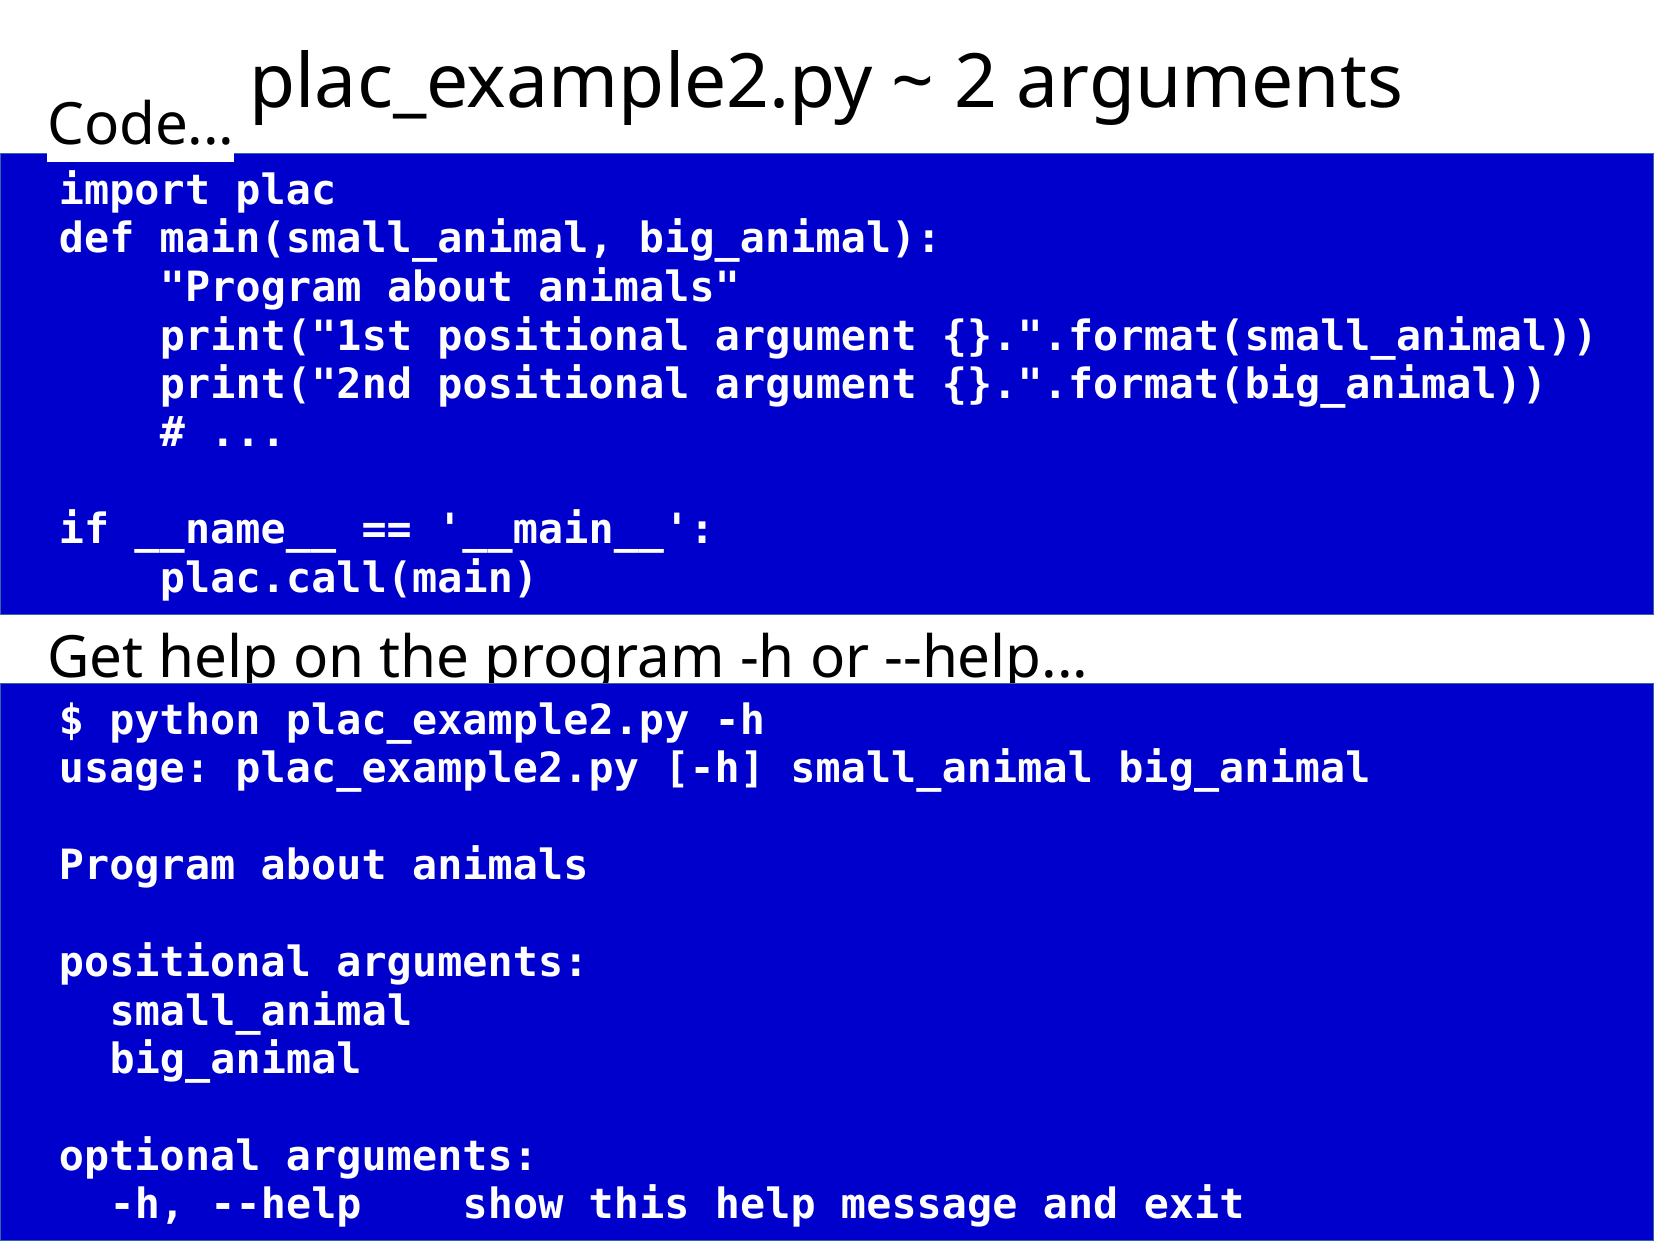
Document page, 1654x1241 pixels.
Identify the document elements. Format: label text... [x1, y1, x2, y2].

text_box Get help on the program -h or --help... [47, 615, 1619, 683]
text_box import plac def main(small_animal, big_animal): "Program about animals" print("1st positional argument {}.".format(small_animal)) print("2nd positional argument {}.".format(big_animal)) # ... if __name__ == '__main__': plac.call(main) [0, 153, 1654, 615]
title plac_example2.py ~ 2 arguments [82, 36, 1571, 82]
text_box $ python plac_example2.py -h usage: plac_example2.py [-h] small_animal big_animal Program about animals positional arguments: small_animal big_animal optional arguments: -h, --help show this help message and exit [0, 683, 1654, 1241]
text_box Code... [47, 82, 1619, 165]
